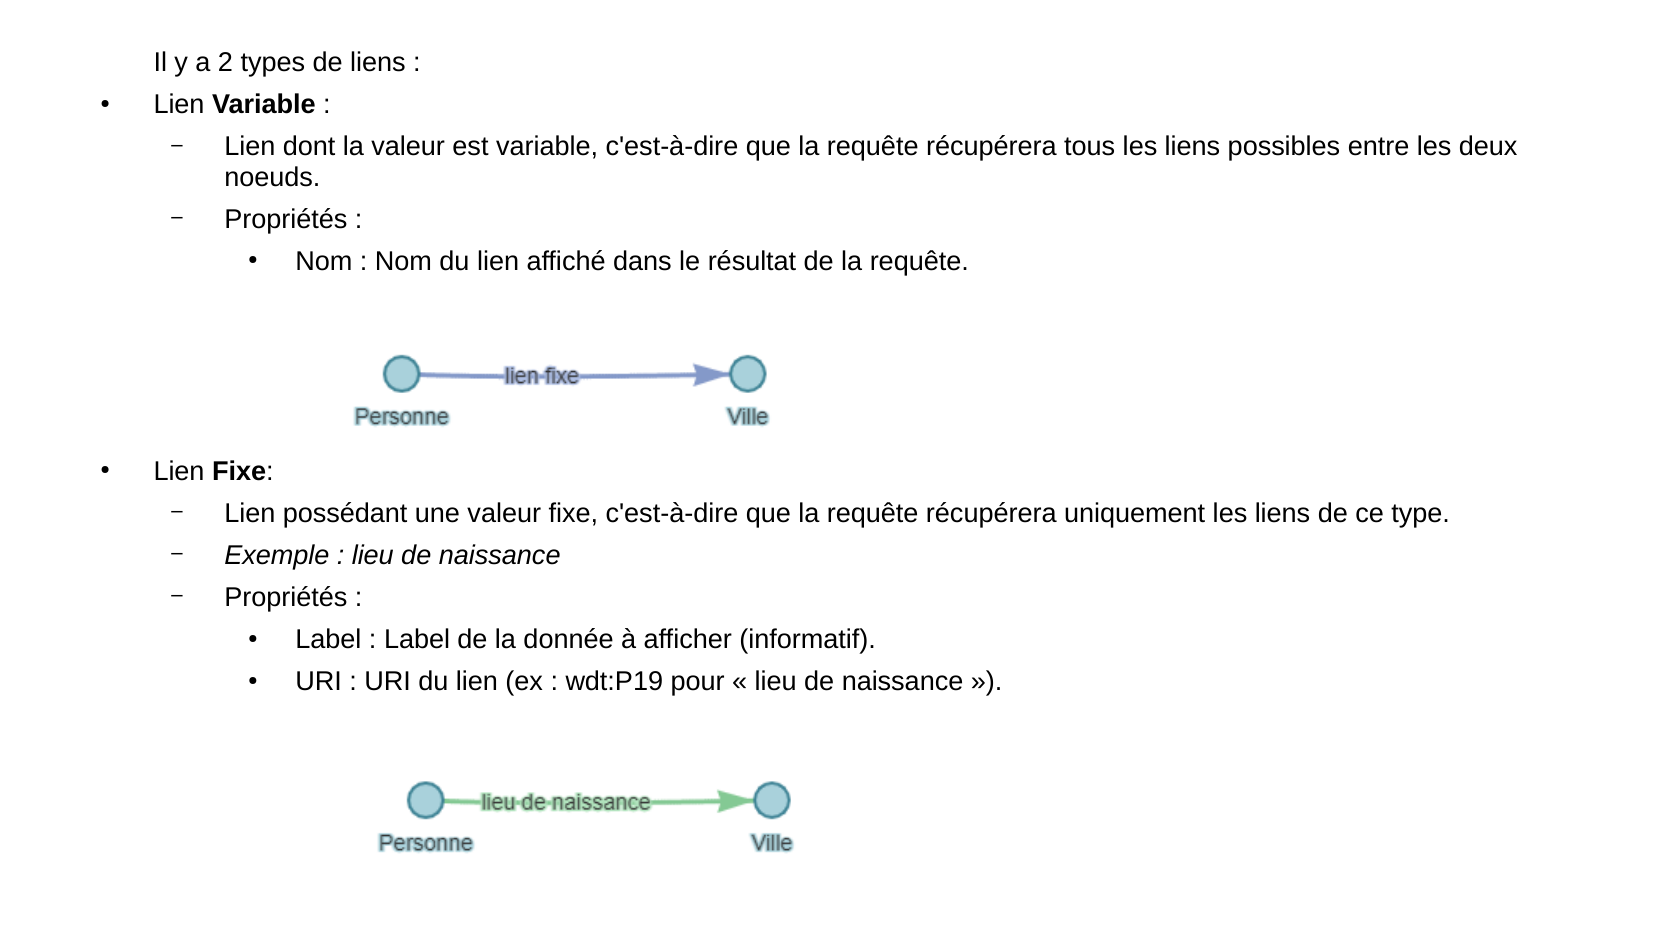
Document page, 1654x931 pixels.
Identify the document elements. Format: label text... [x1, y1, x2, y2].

picture [365, 708, 827, 904]
list Il y a 2 types de liens : Lien Variable : Lien dont la valeur est variable, c'est-à-dire que la requête récupérera tous les liens possibles entre les deux noeuds. Propriétés : Nom : Nom du lien affiché dans le résultat de la requête. Lien Fixe: Lien possédant une valeur fixe, c'est-à-dire que la requête récupérera uniquement les liens de ce type. Exemple : lieu de naissance Propriétés : Label : Label de la donnée à afficher (informatif). URI : URI du lien (ex : wdt:P19 pour « lieu de naissance »). [82, 47, 1571, 886]
picture [330, 291, 831, 473]
